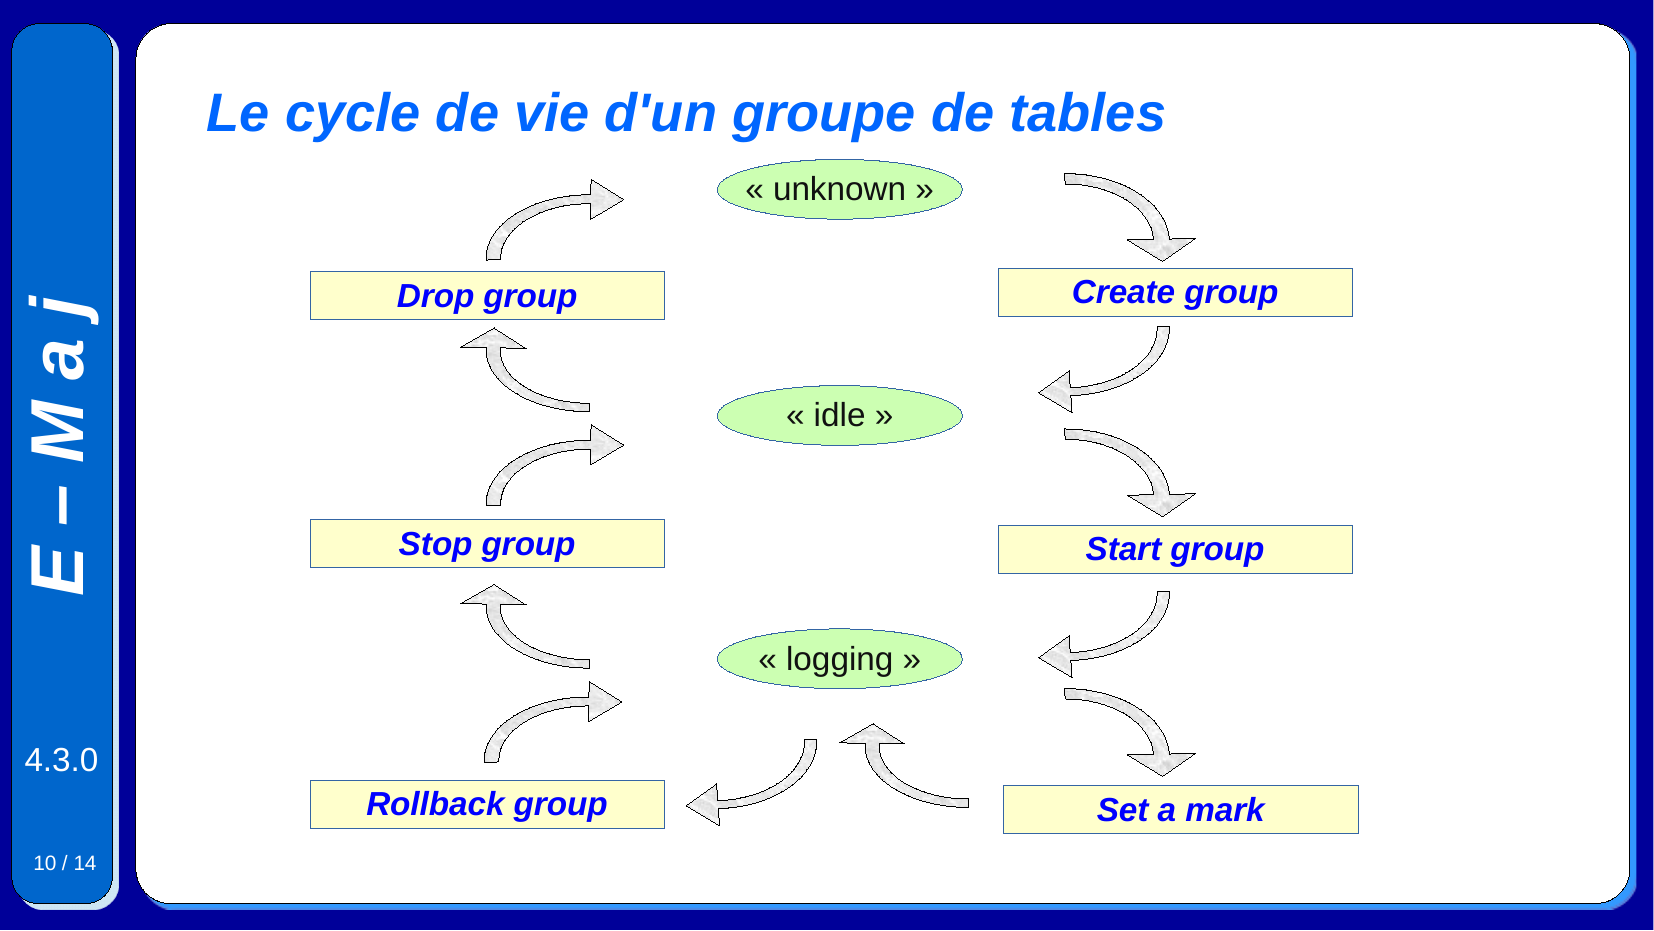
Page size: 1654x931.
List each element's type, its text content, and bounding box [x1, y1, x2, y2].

text_box Set a mark [1003, 785, 1359, 834]
text_box [460, 327, 590, 412]
text_box [1038, 326, 1170, 413]
text_box [1064, 428, 1196, 517]
text_box [1064, 173, 1196, 262]
text_box [486, 179, 624, 261]
text_box [839, 723, 969, 808]
text_box [1064, 688, 1196, 777]
text_box Stop group [310, 519, 665, 568]
text_box « logging » [717, 628, 963, 689]
text_box [686, 739, 817, 826]
text_box [460, 584, 590, 669]
text_box [486, 424, 624, 506]
text_box Rollback group [310, 780, 665, 829]
title Le cycle de vie d'un groupe de tables [206, 34, 1593, 191]
text_box Start group [998, 525, 1353, 574]
text_box « idle » [717, 385, 963, 446]
text_box « unknown » [717, 159, 963, 220]
text_box [484, 681, 622, 763]
text_box Create group [998, 268, 1353, 317]
text_box Drop group [310, 271, 665, 320]
text_box [1038, 591, 1170, 678]
